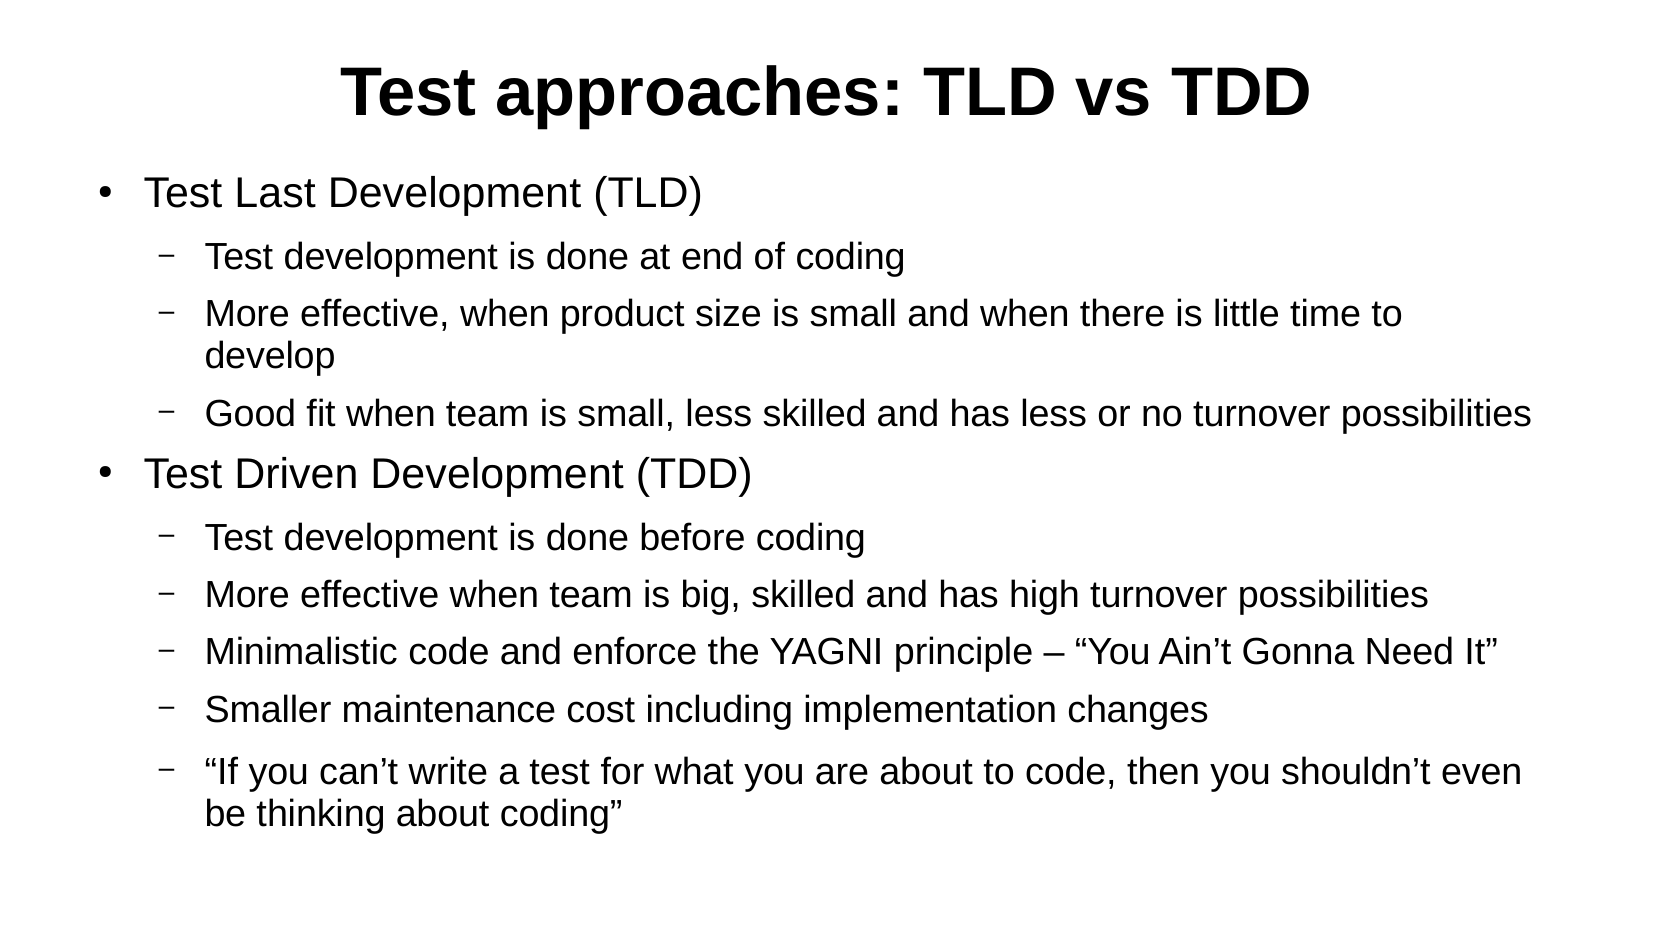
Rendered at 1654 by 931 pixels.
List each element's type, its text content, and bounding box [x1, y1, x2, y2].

list Test Last Development (TLD) Test development is done at end of coding More effective, when product size is small and when there is little time to develop Good fit when team is small, less skilled and has less or no turnover possibilities Test Driven Development (TDD) Test development is done before coding More effective when team is big, skilled and has high turnover possibilities Minimalistic code and enforce the YAGNI principle – “You Ain’t Gonna Need It” Smaller maintenance cost including implementation changes “If you can’t write a test for what you are about to code, then you shouldn’t even be thinking about coding” [82, 168, 1538, 889]
title Test approaches: TLD vs TDD [82, 37, 1571, 147]
